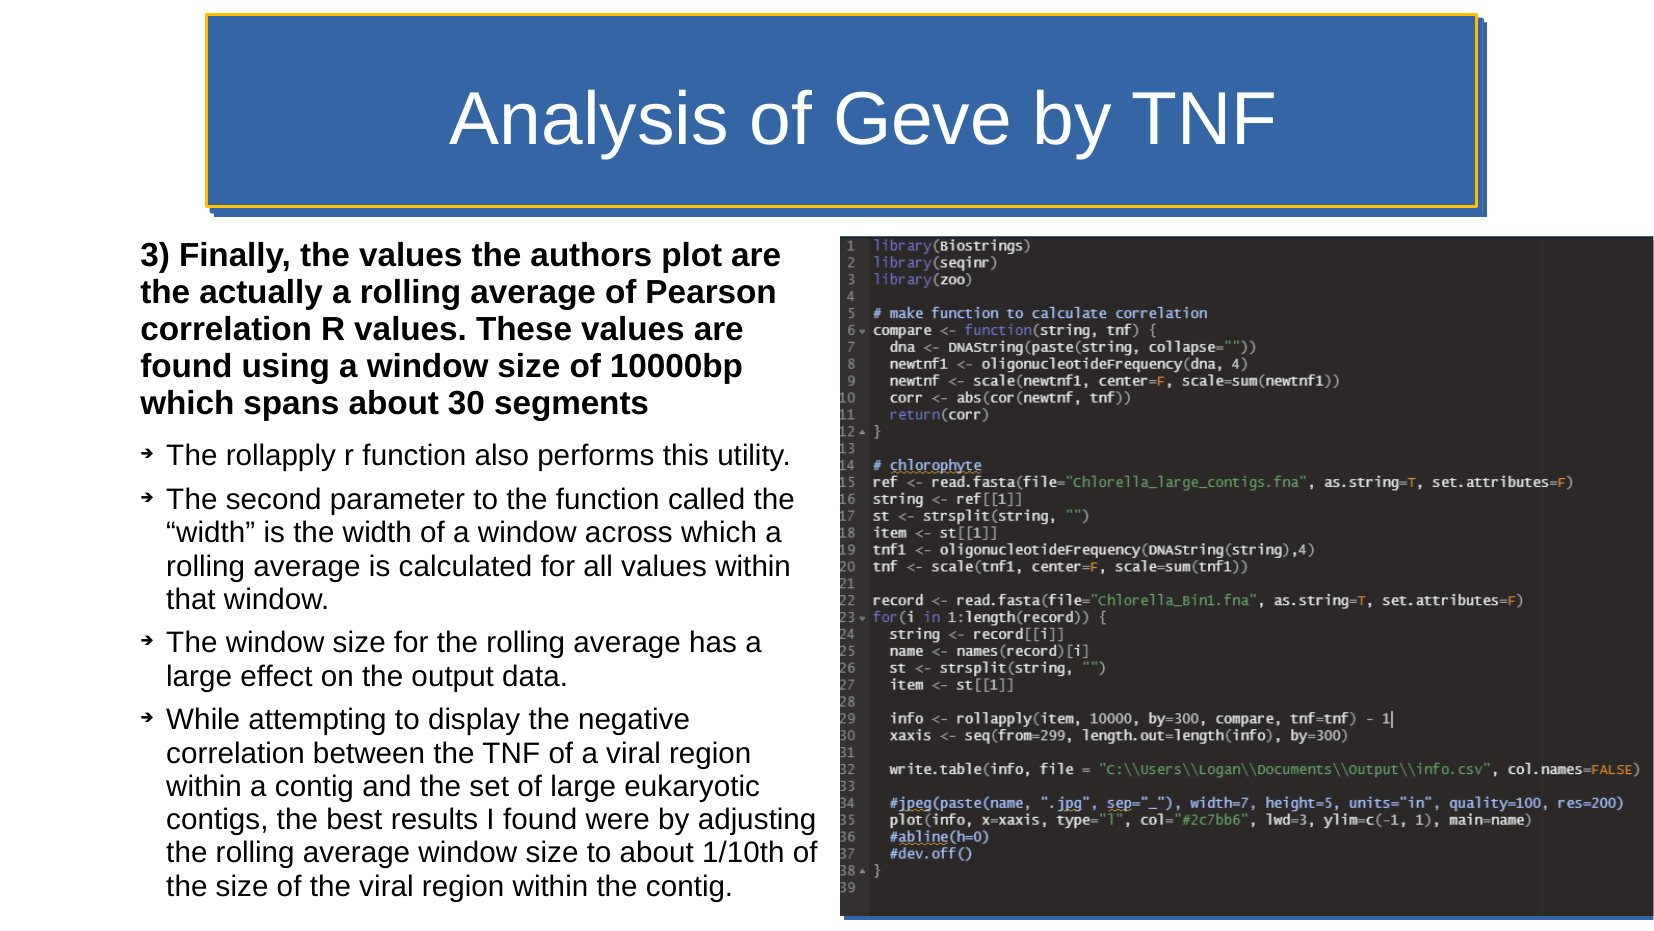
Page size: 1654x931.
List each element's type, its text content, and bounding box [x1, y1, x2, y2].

picture [840, 236, 1654, 916]
list 3) Finally, the values the authors plot are the actually a rolling average of Pearson correlation R values. These values are found using a window size of 10000bp which spans about 30 segments The rollapply r function also performs this utility. The second parameter to the function called the “width” is the width of a window across which a rolling average is calculated for all values within that window. The window size for the rolling average has a large effect on the output data. While attempting to display the negative correlation between the TNF of a viral region within a contig and the set of large eukaryotic contigs, the best results I found were by adjusting the rolling average window size to about 1/10th of the size of the viral region within the contig. [88, 236, 827, 916]
title Analysis of Geve by TNF [277, 44, 1430, 192]
